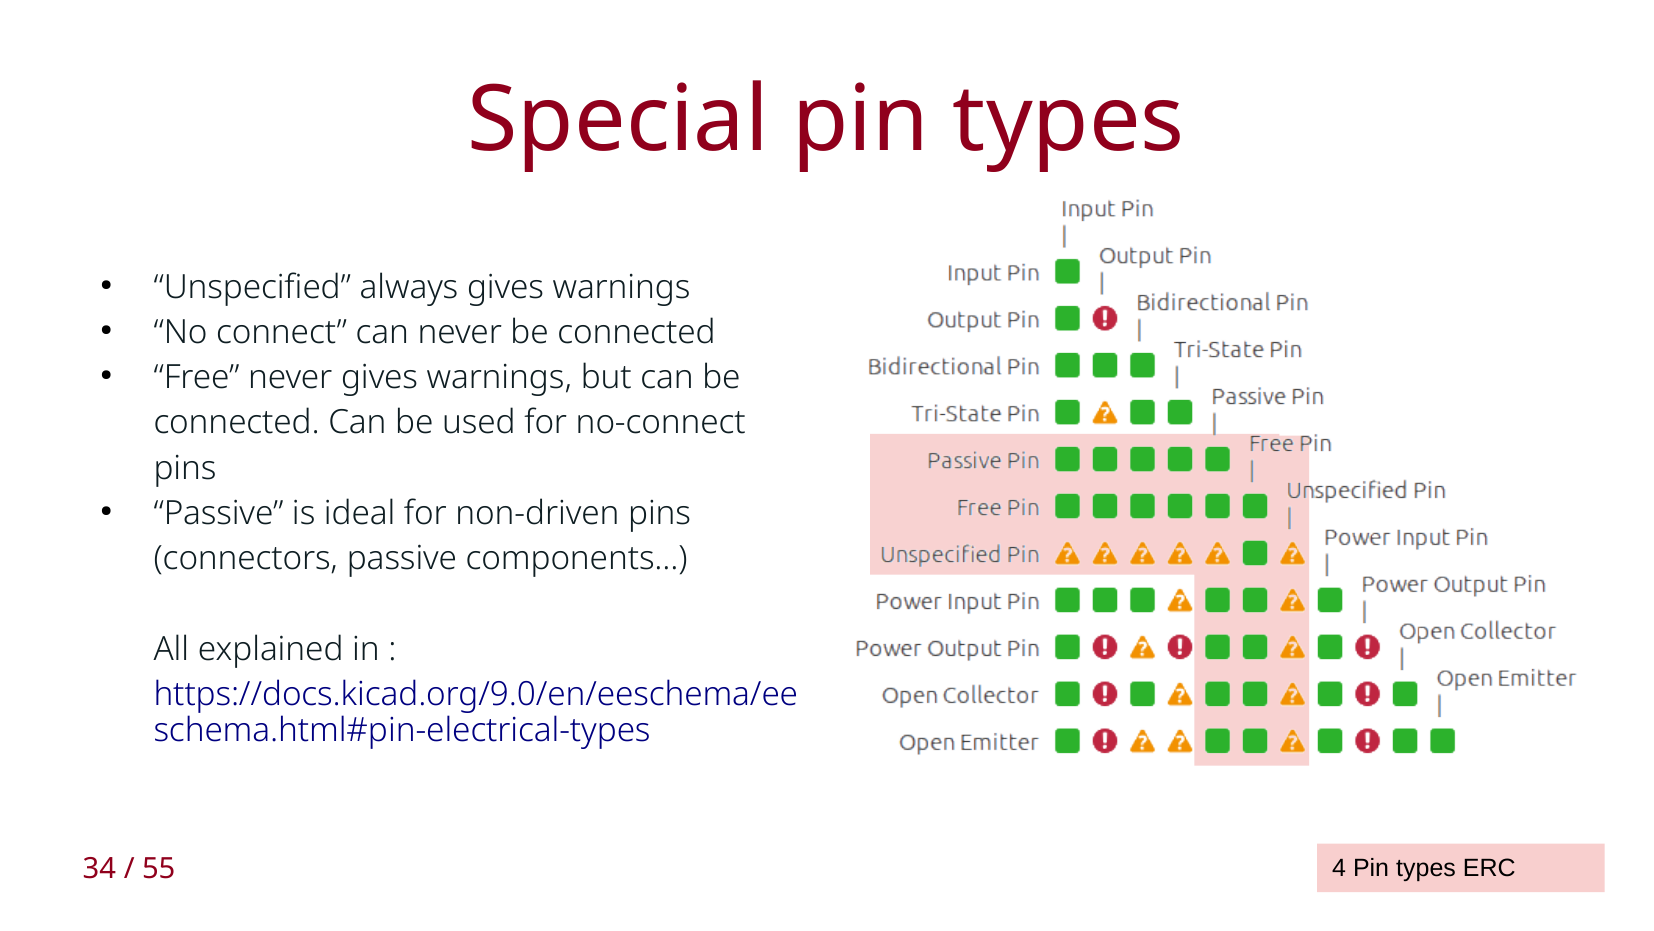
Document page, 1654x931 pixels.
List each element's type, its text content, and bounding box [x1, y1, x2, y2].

picture [838, 184, 1632, 777]
title Special pin types [82, 37, 1571, 193]
list “Unspecified” always gives warnings “No connect” can never be connected “Free” never gives warnings, but can be connected. Can be used for no-connect pins “Passive” is ideal for non-driven pins (connectors, passive components...) All explained in : https://docs.kicad.org/9.0/en/eeschema/eeschema.html#pin-electrical-types [82, 217, 809, 758]
text_box 4 Pin types ERC [1317, 843, 1605, 893]
